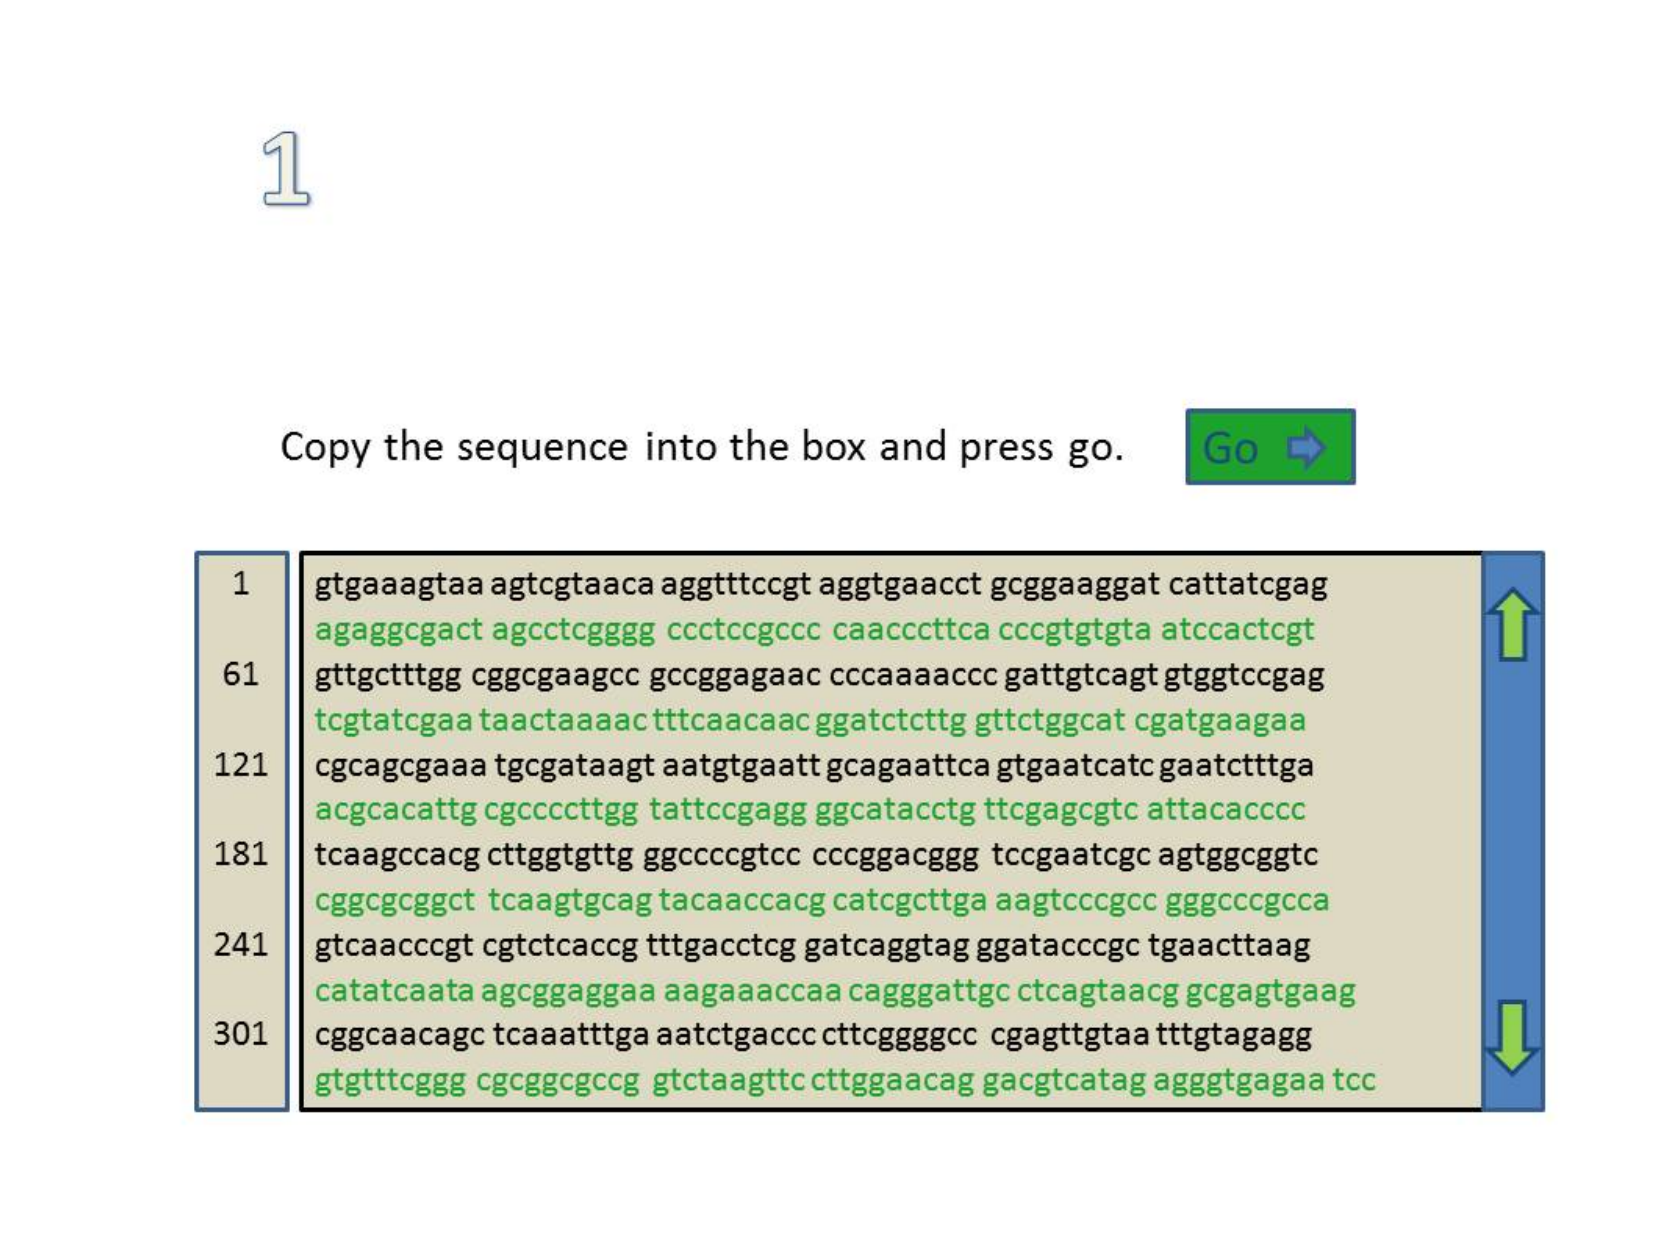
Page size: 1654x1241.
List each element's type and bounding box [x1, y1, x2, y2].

picture [82, 49, 1583, 1175]
